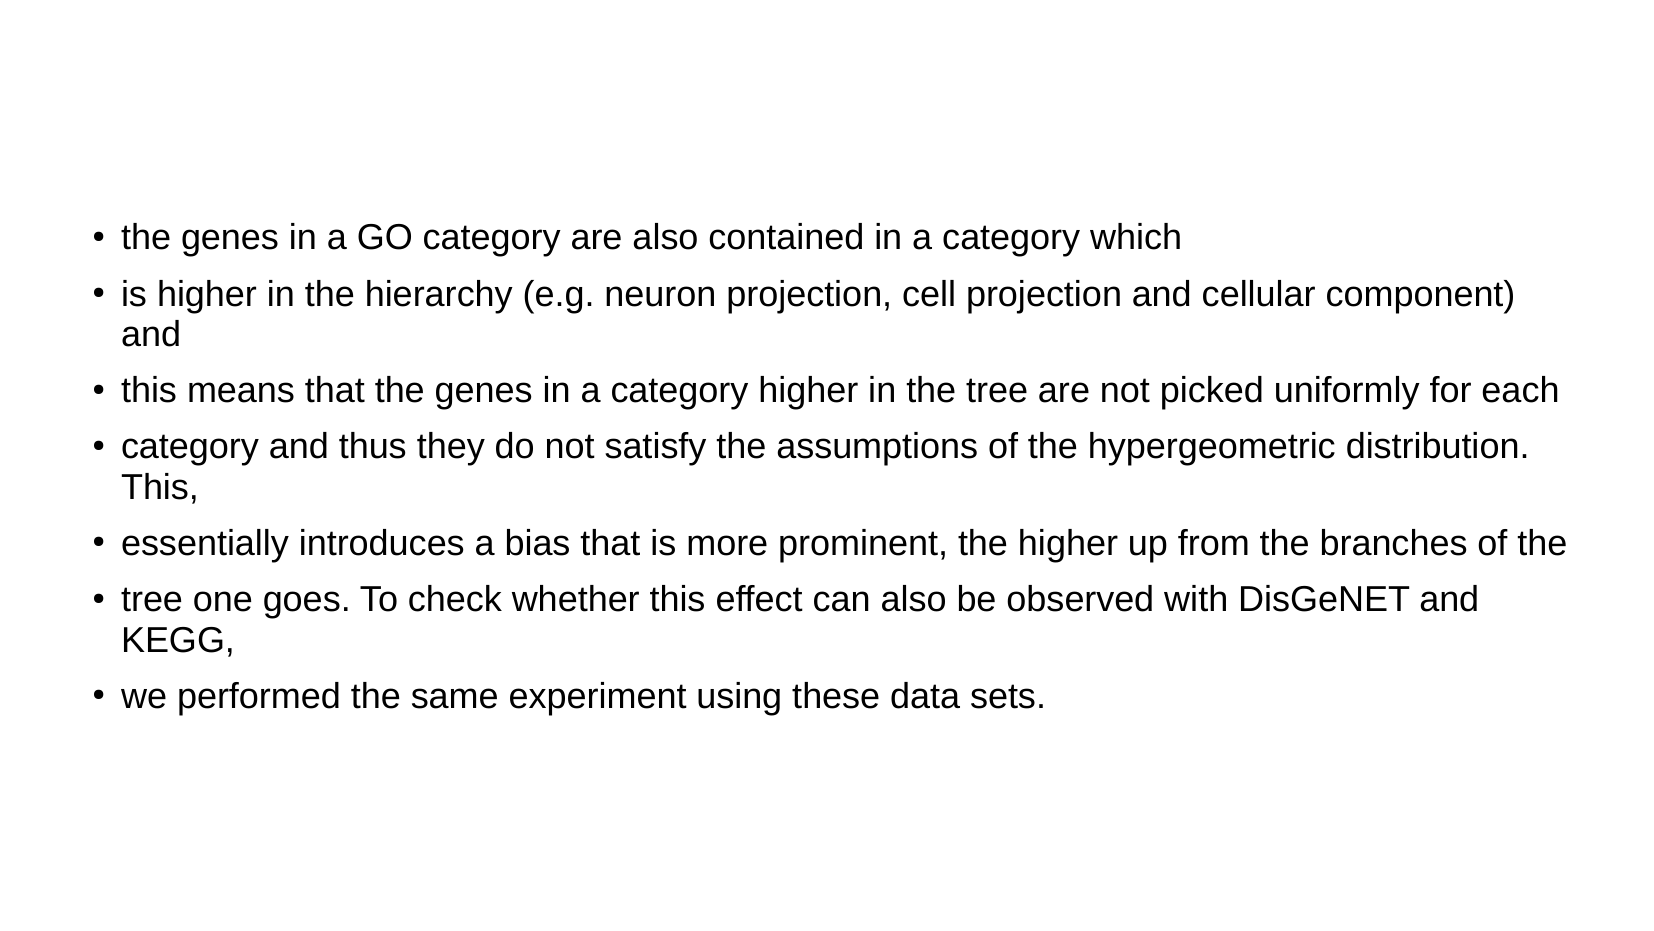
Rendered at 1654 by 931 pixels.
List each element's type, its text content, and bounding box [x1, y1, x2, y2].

list the genes in a GO category are also contained in a category which is higher in the hierarchy (e.g. neuron projection, cell projection and cellular component) and this means that the genes in a category higher in the tree are not picked uniformly for each category and thus they do not satisfy the assumptions of the hypergeometric distribution. This, essentially introduces a bias that is more prominent, the higher up from the branches of the tree one goes. To check whether this effect can also be observed with DisGeNET and KEGG, we performed the same experiment using these data sets. [82, 217, 1571, 758]
